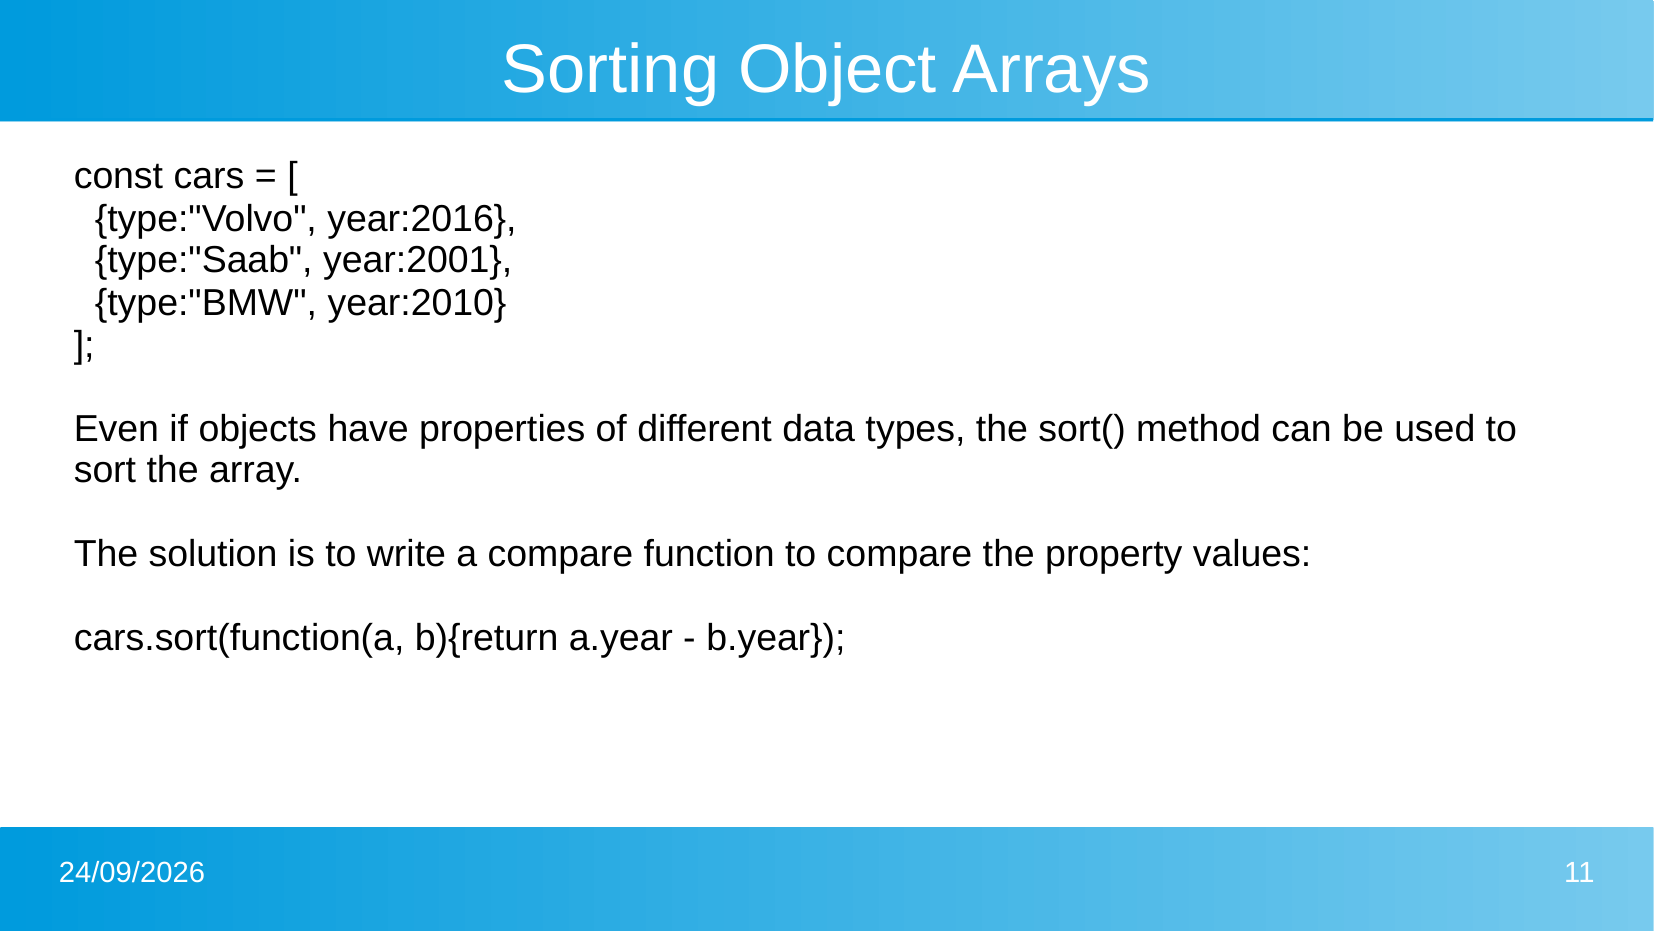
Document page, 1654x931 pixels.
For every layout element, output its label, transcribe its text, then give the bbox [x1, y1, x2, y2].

text_box const cars = [ {type:"Volvo", year:2016}, {type:"Saab", year:2001}, {type:"BMW", year:2010} ]; Even if objects have properties of different data types, the sort() method can be used to sort the array. The solution is to write a compare function to compare the property values: cars.sort(function(a, b){return a.year - b.year}); [59, 147, 1536, 667]
title Sorting Object Arrays [59, 29, 1595, 108]
